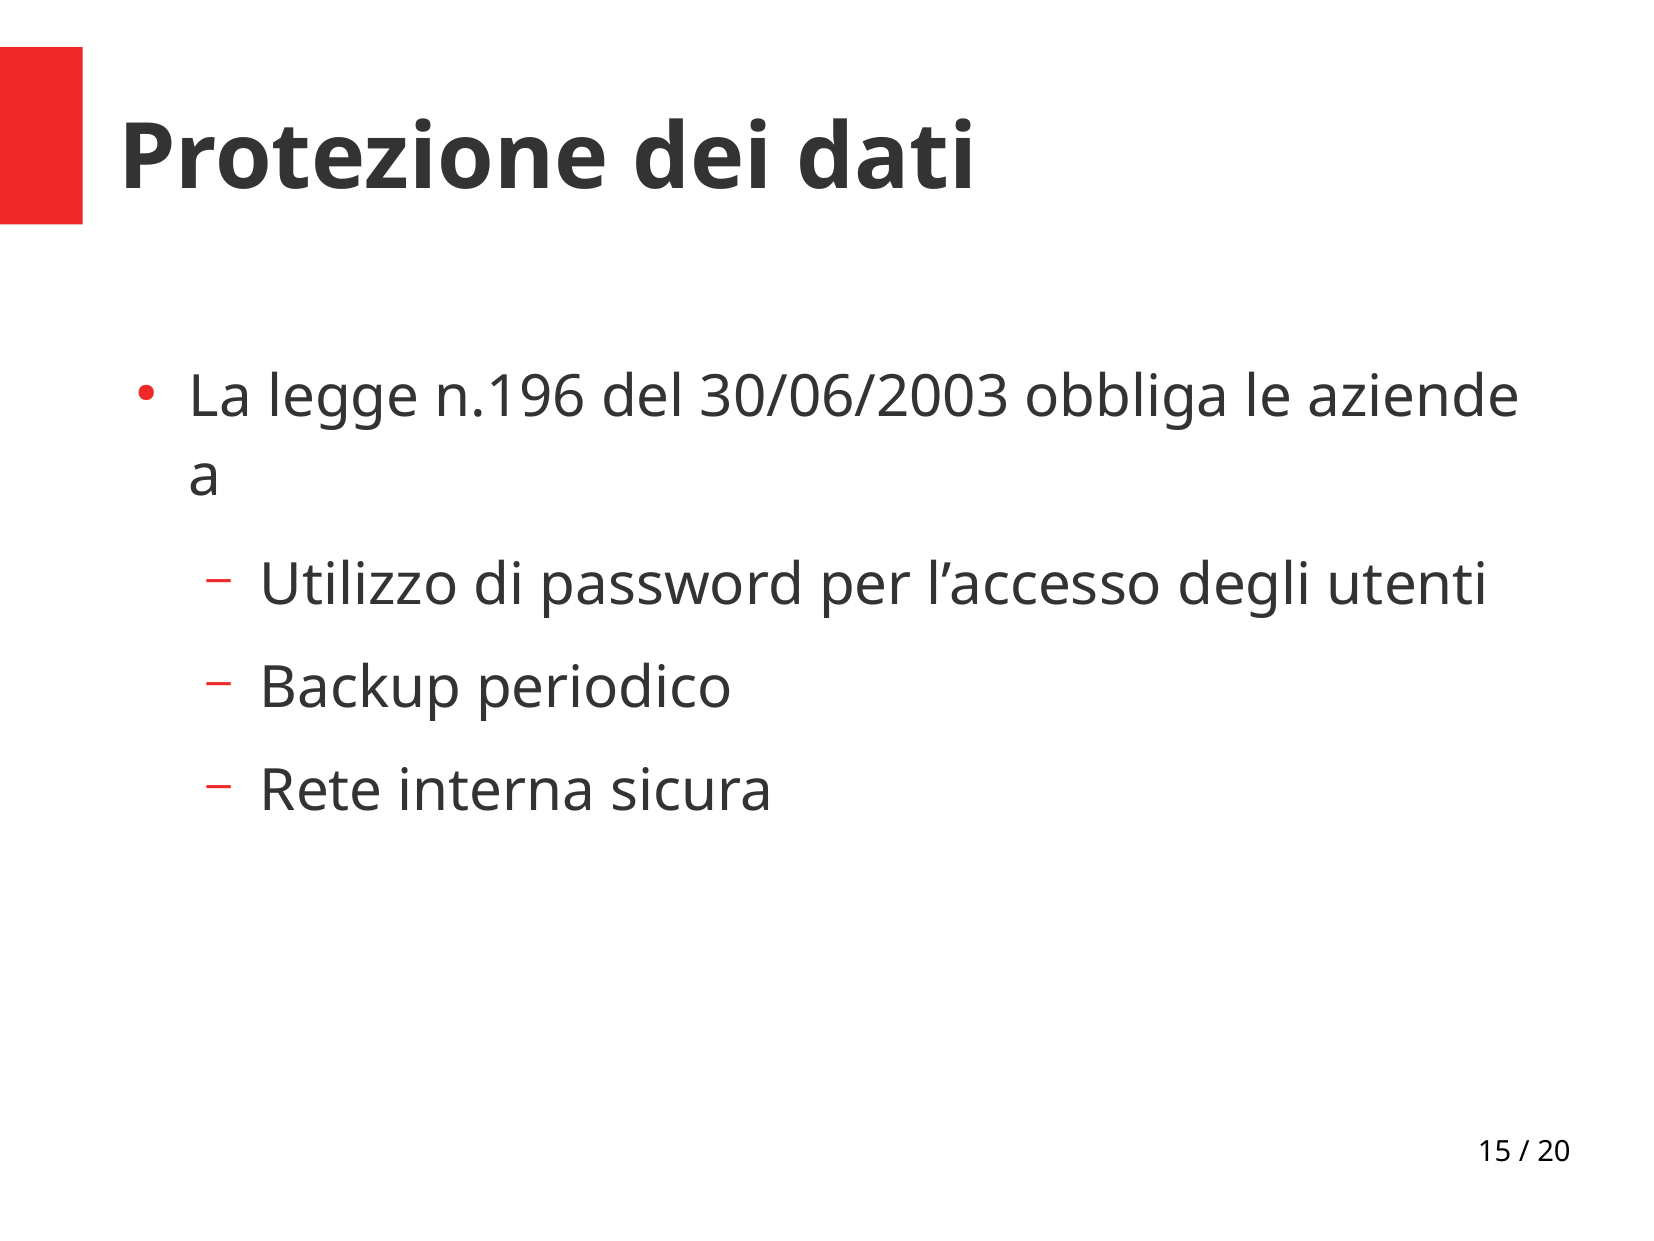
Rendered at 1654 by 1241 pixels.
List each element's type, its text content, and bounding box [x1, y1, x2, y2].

title Protezione dei dati [118, 49, 1571, 257]
list La legge n.196 del 30/06/2003 obbliga le aziende a Utilizzo di password per l’accesso degli utenti Backup periodico Rete interna sicura [118, 354, 1536, 1074]
